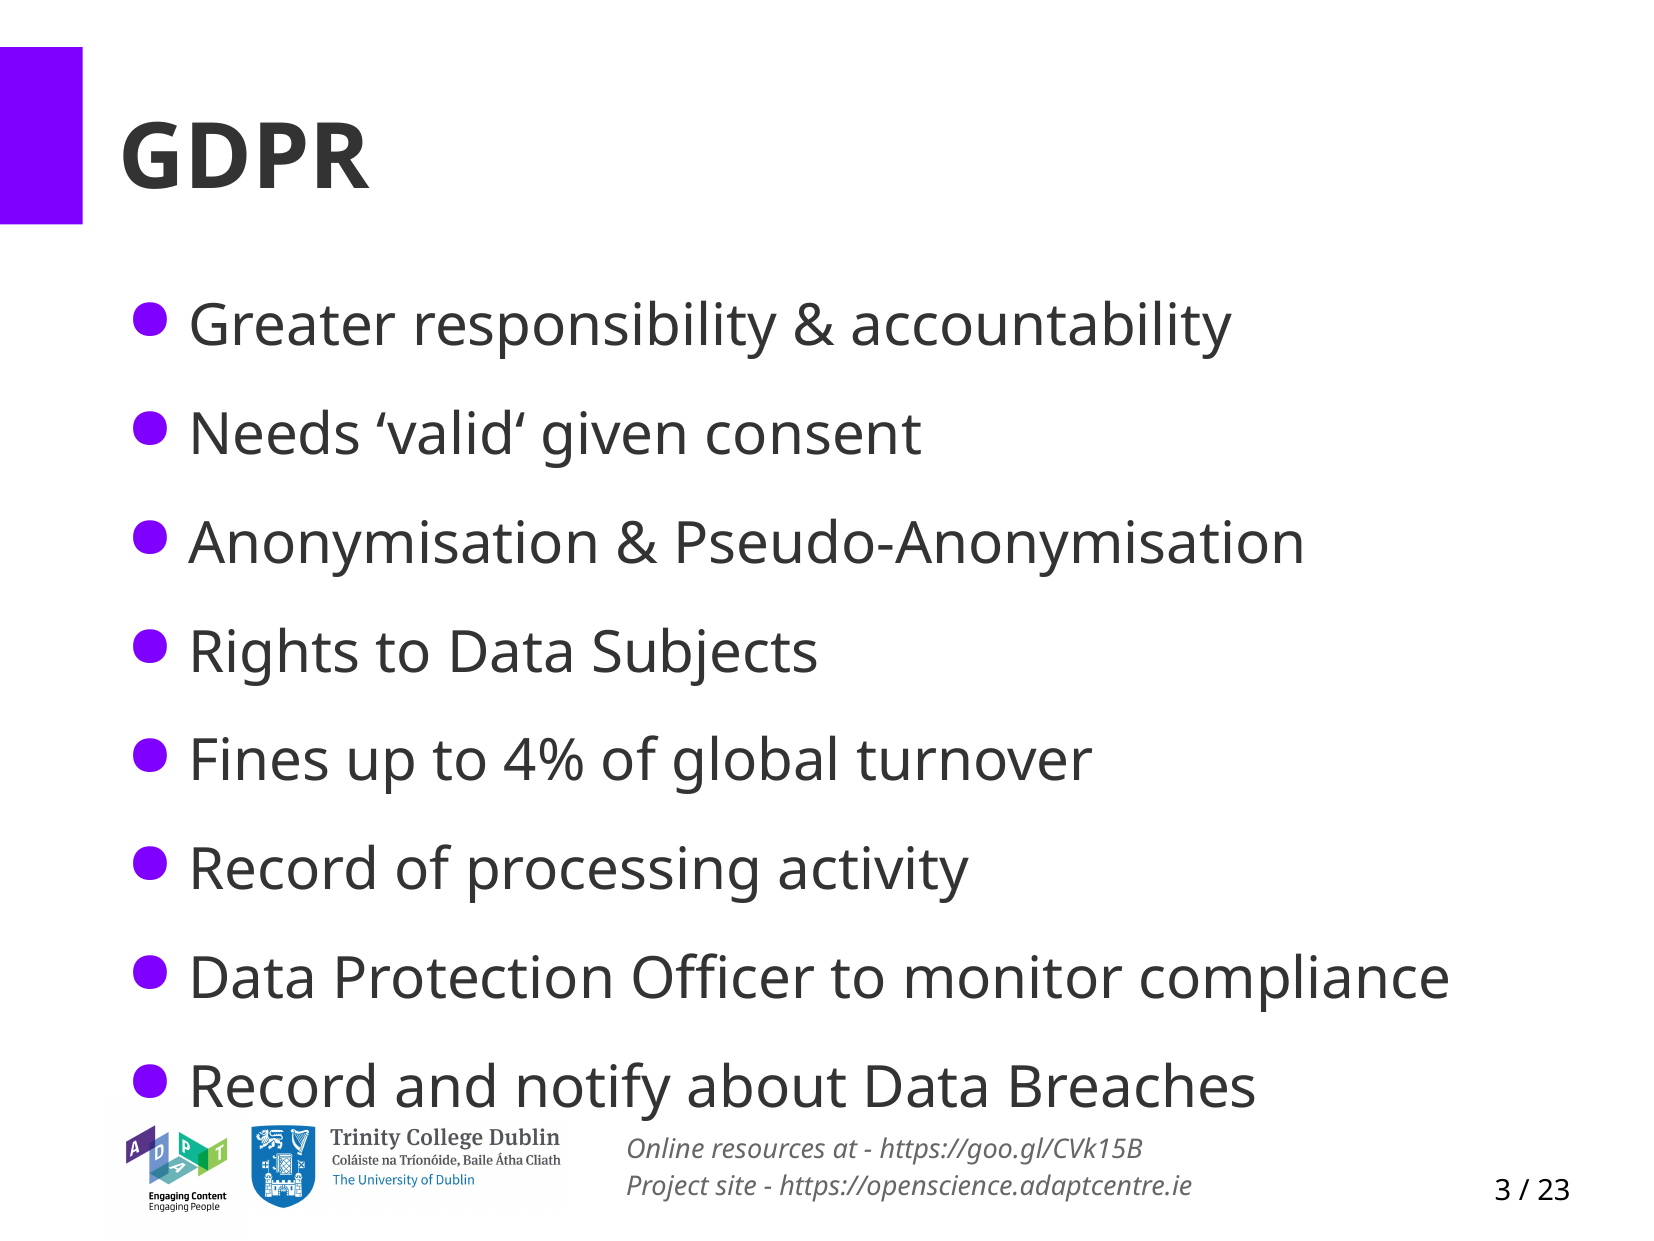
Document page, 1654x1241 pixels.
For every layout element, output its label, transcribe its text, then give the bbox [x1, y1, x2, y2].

picture [106, 1098, 247, 1239]
picture [248, 1122, 564, 1211]
list Greater responsibility & accountability Needs ‘valid‘ given consent Anonymisation & Pseudo-Anonymisation Rights to Data Subjects Fines up to 4% of global turnover Record of processing activity Data Protection Officer to monitor compliance Record and notify about Data Breaches [118, 283, 1536, 1003]
picture [234, 1098, 247, 1103]
title GDPR [118, 49, 1571, 257]
